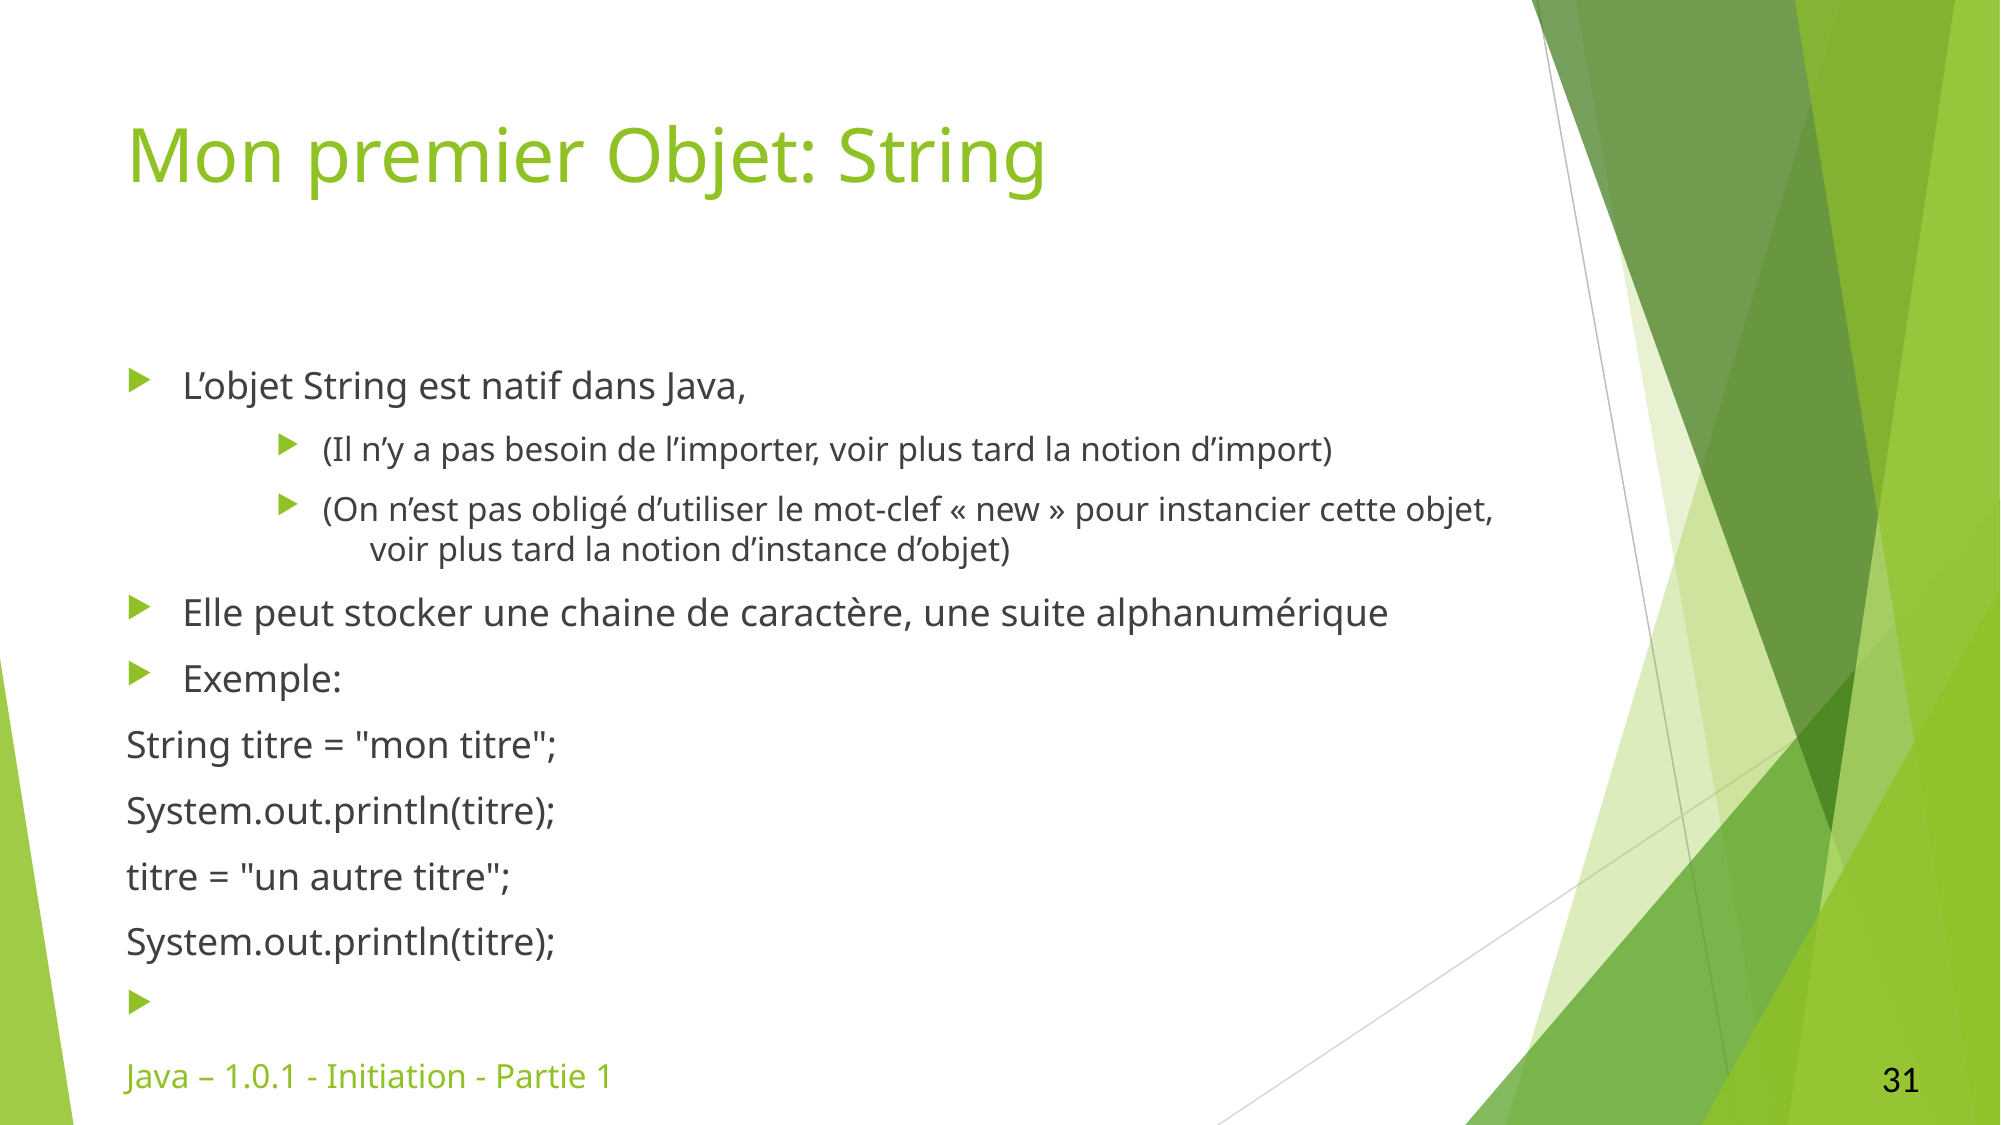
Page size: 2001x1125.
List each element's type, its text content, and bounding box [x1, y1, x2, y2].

text_box [1866, 1047, 1979, 1108]
text_box Java – 1.0.1 - Initiation - Partie 1 [111, 1047, 1094, 1109]
title Mon premier Objet: String [111, 99, 1522, 317]
list L’objet String est natif dans Java, (Il n’y a pas besoin de l’importer, voir plus tard la notion d’import) (On n’est pas obligé d’utiliser le mot-clef « new » pour instancier cette objet, voir plus tard la notion d’instance d’objet) Elle peut stocker une chaine de caractère, une suite alphanumérique Exemple: String titre = "mon titre"; System.out.println(titre); titre = "un autre titre"; System.out.println(titre); [111, 354, 1522, 1048]
